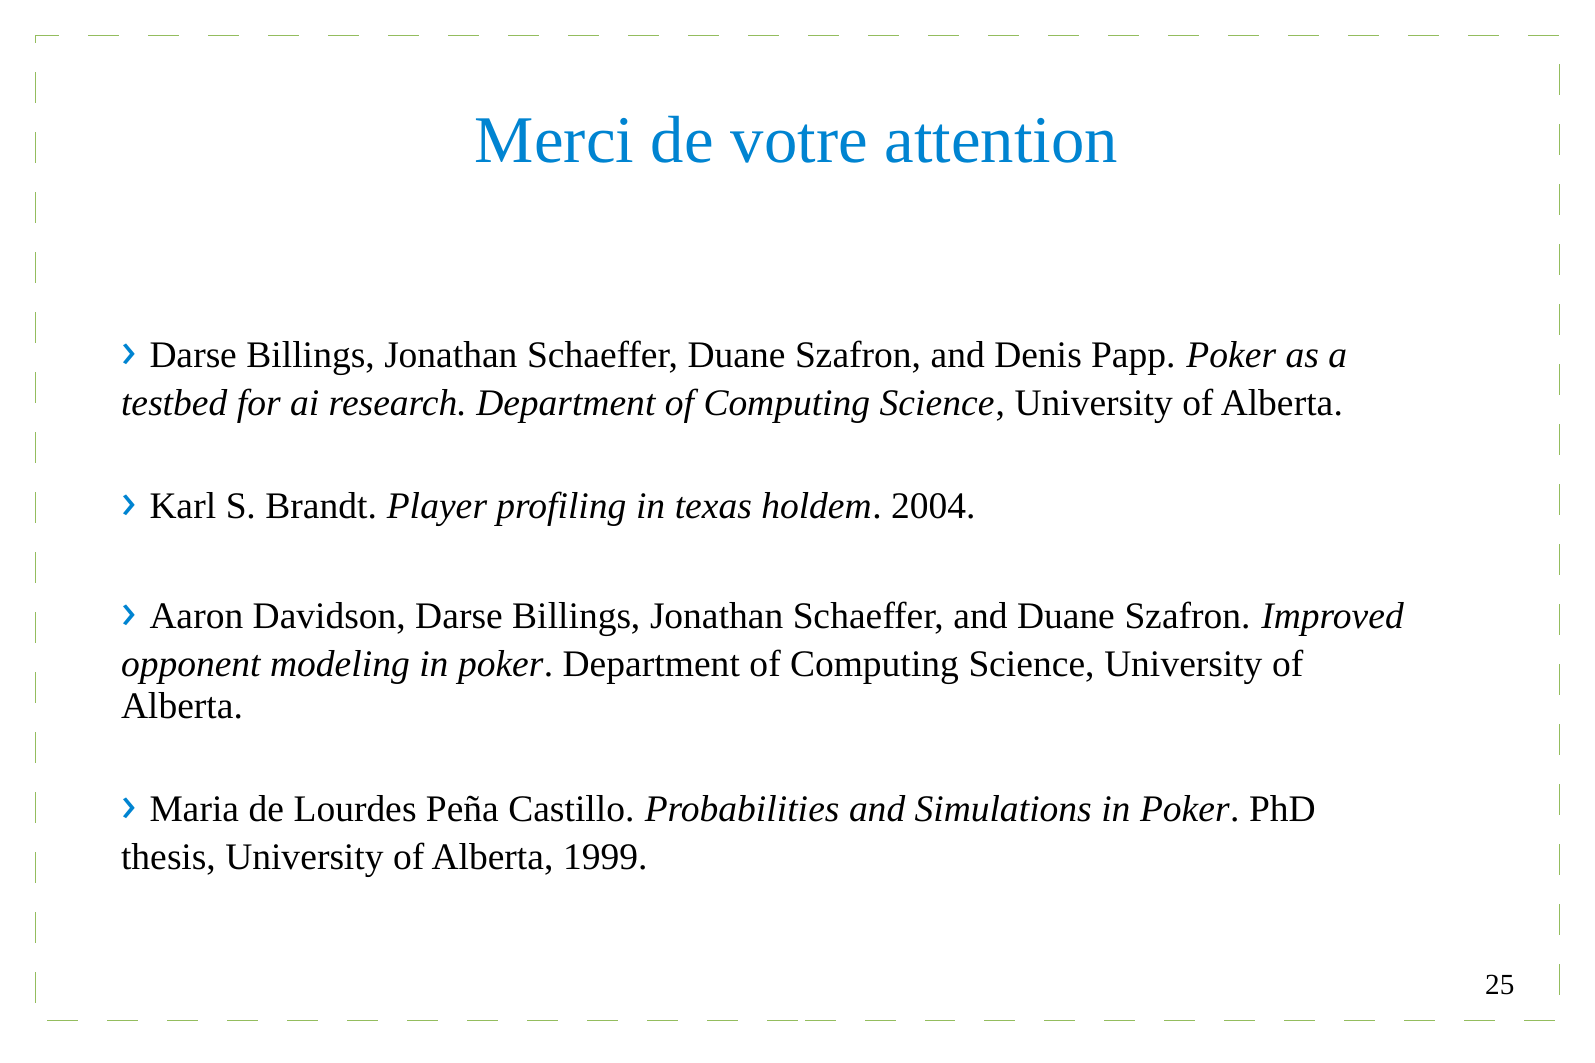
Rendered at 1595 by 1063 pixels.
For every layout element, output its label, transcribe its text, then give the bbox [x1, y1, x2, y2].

text_box Merci de votre attention [35, 95, 1560, 567]
text_box › Darse Billings, Jonathan Schaeffer, Duane Szafron, and Denis Papp. Poker as a testbed for ai research. Department of Computing Science, University of Alberta. › Karl S. Brandt. Player profiling in texas holdem. 2004. › Aaron Davidson, Darse Billings, Jonathan Schaeffer, and Duane Szafron. Improved opponent modeling in poker. Department of Computing Science, University of Alberta. › Maria de Lourdes Peña Castillo. Probabilities and Simulations in Poker. PhD thesis, University of Alberta, 1999. [106, 306, 1441, 839]
